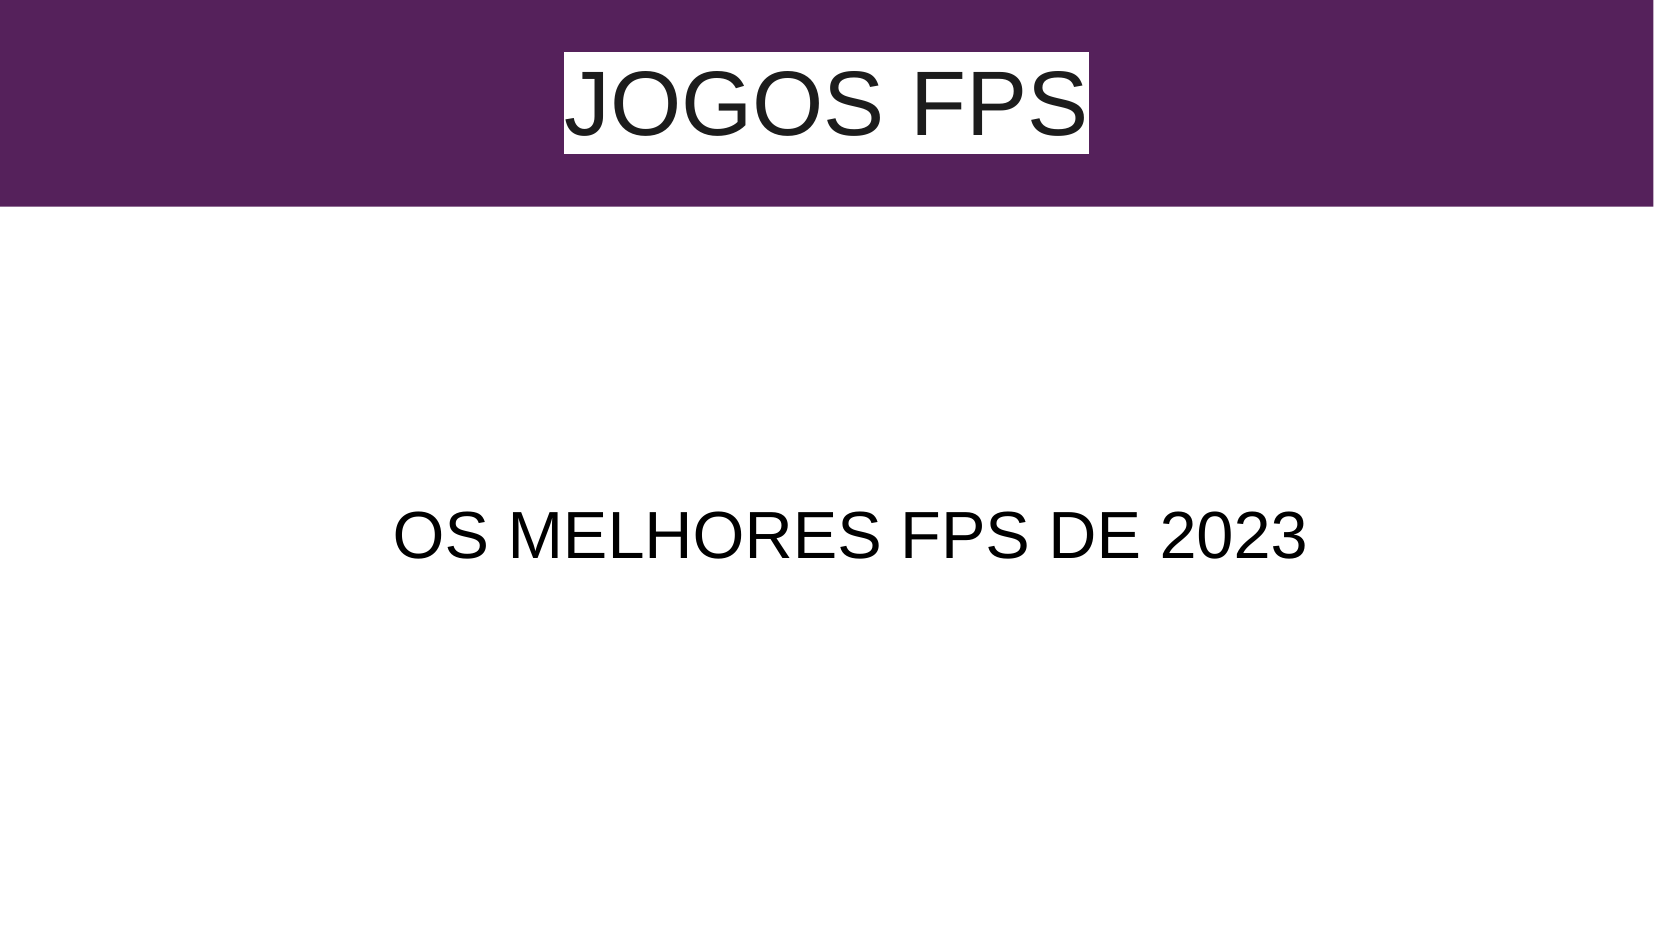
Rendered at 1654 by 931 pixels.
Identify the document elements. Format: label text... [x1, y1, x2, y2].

title JOGOS FPS [0, 0, 1654, 207]
subtitle OS MELHORES FPS DE 2023 [106, 265, 1595, 806]
